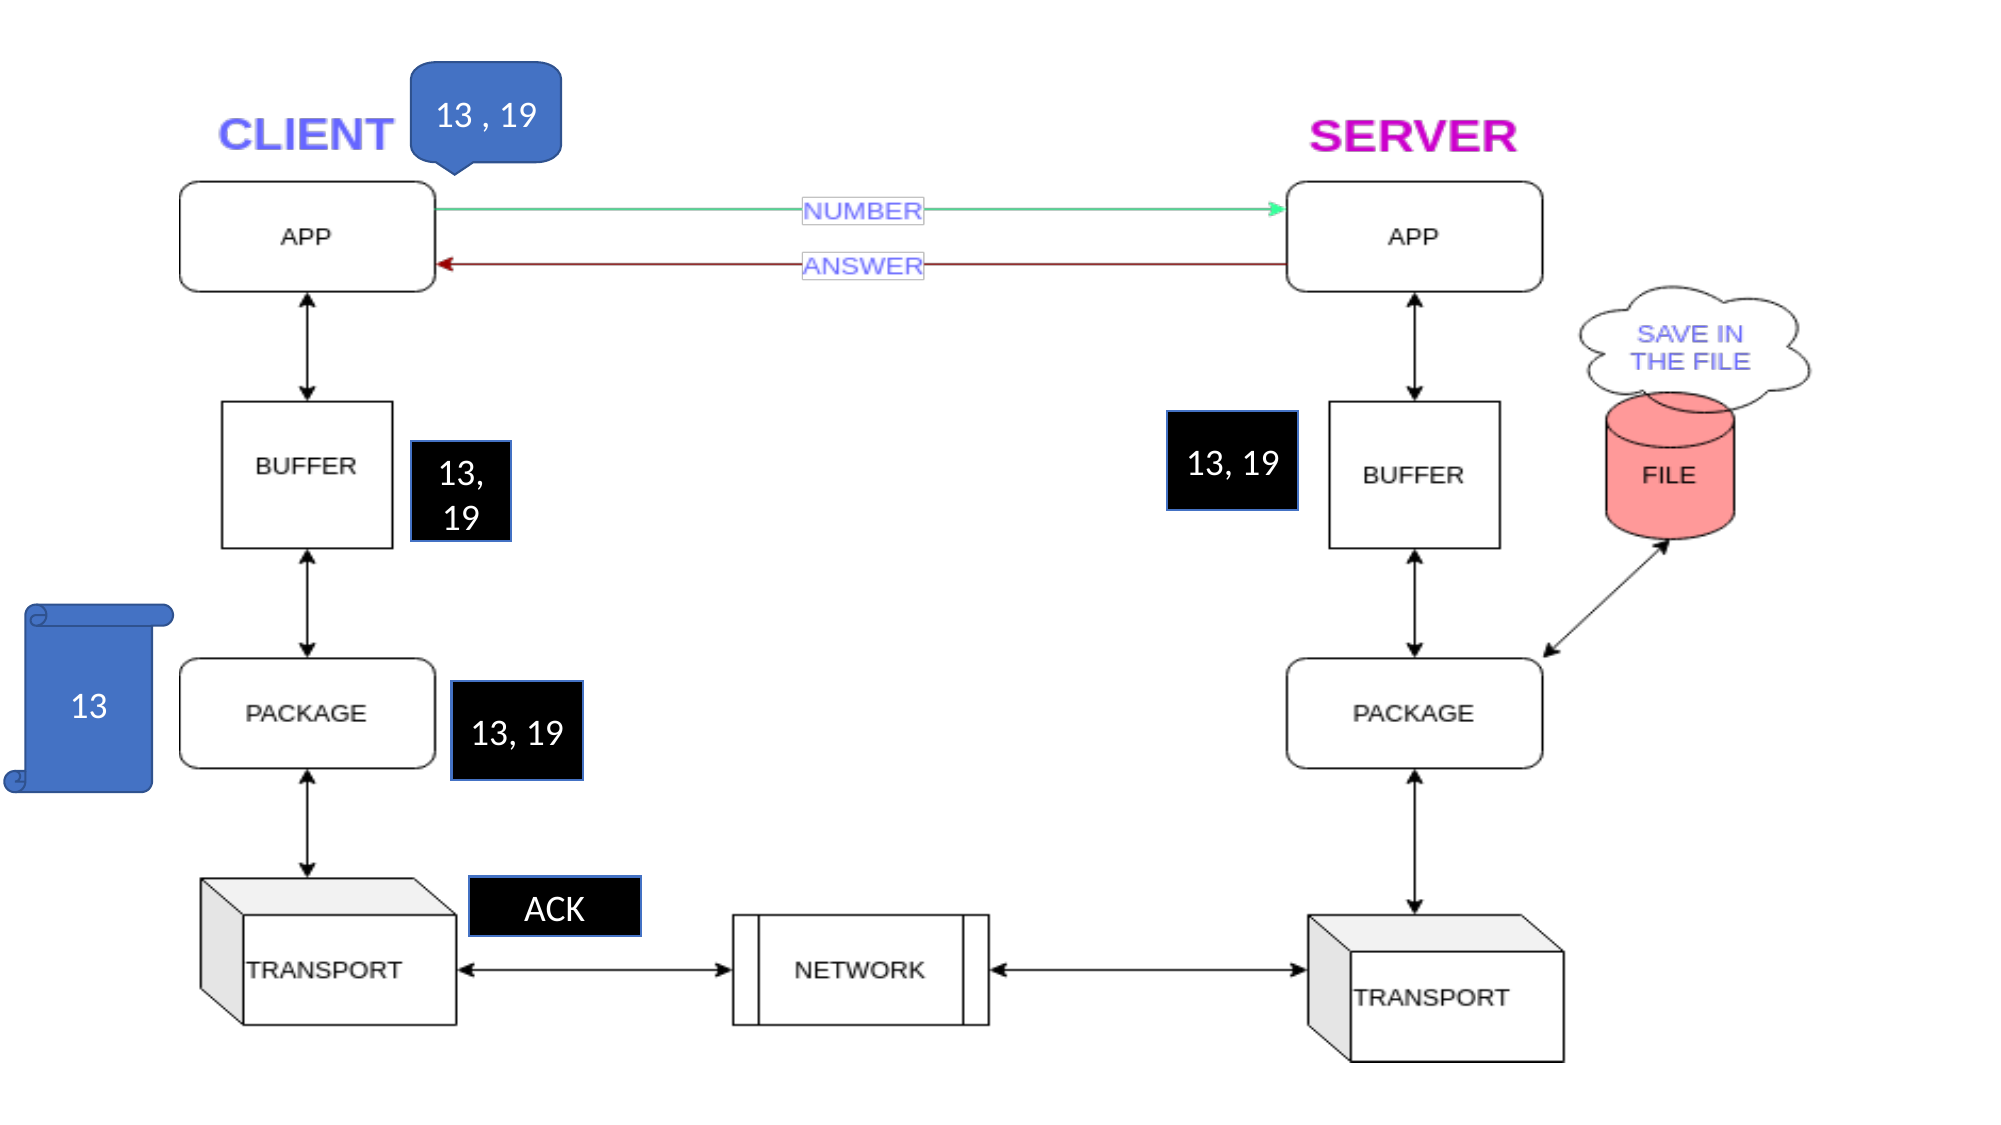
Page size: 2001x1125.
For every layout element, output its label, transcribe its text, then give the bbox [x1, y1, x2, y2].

text_box ACK [469, 876, 641, 936]
picture [179, 62, 1821, 1063]
text_box 13, 19 [1167, 411, 1298, 510]
text_box 13, 19 [411, 441, 511, 541]
text_box 13 [4, 604, 174, 793]
text_box 13 , 19 [410, 62, 562, 175]
text_box 13, 19 [451, 681, 583, 780]
